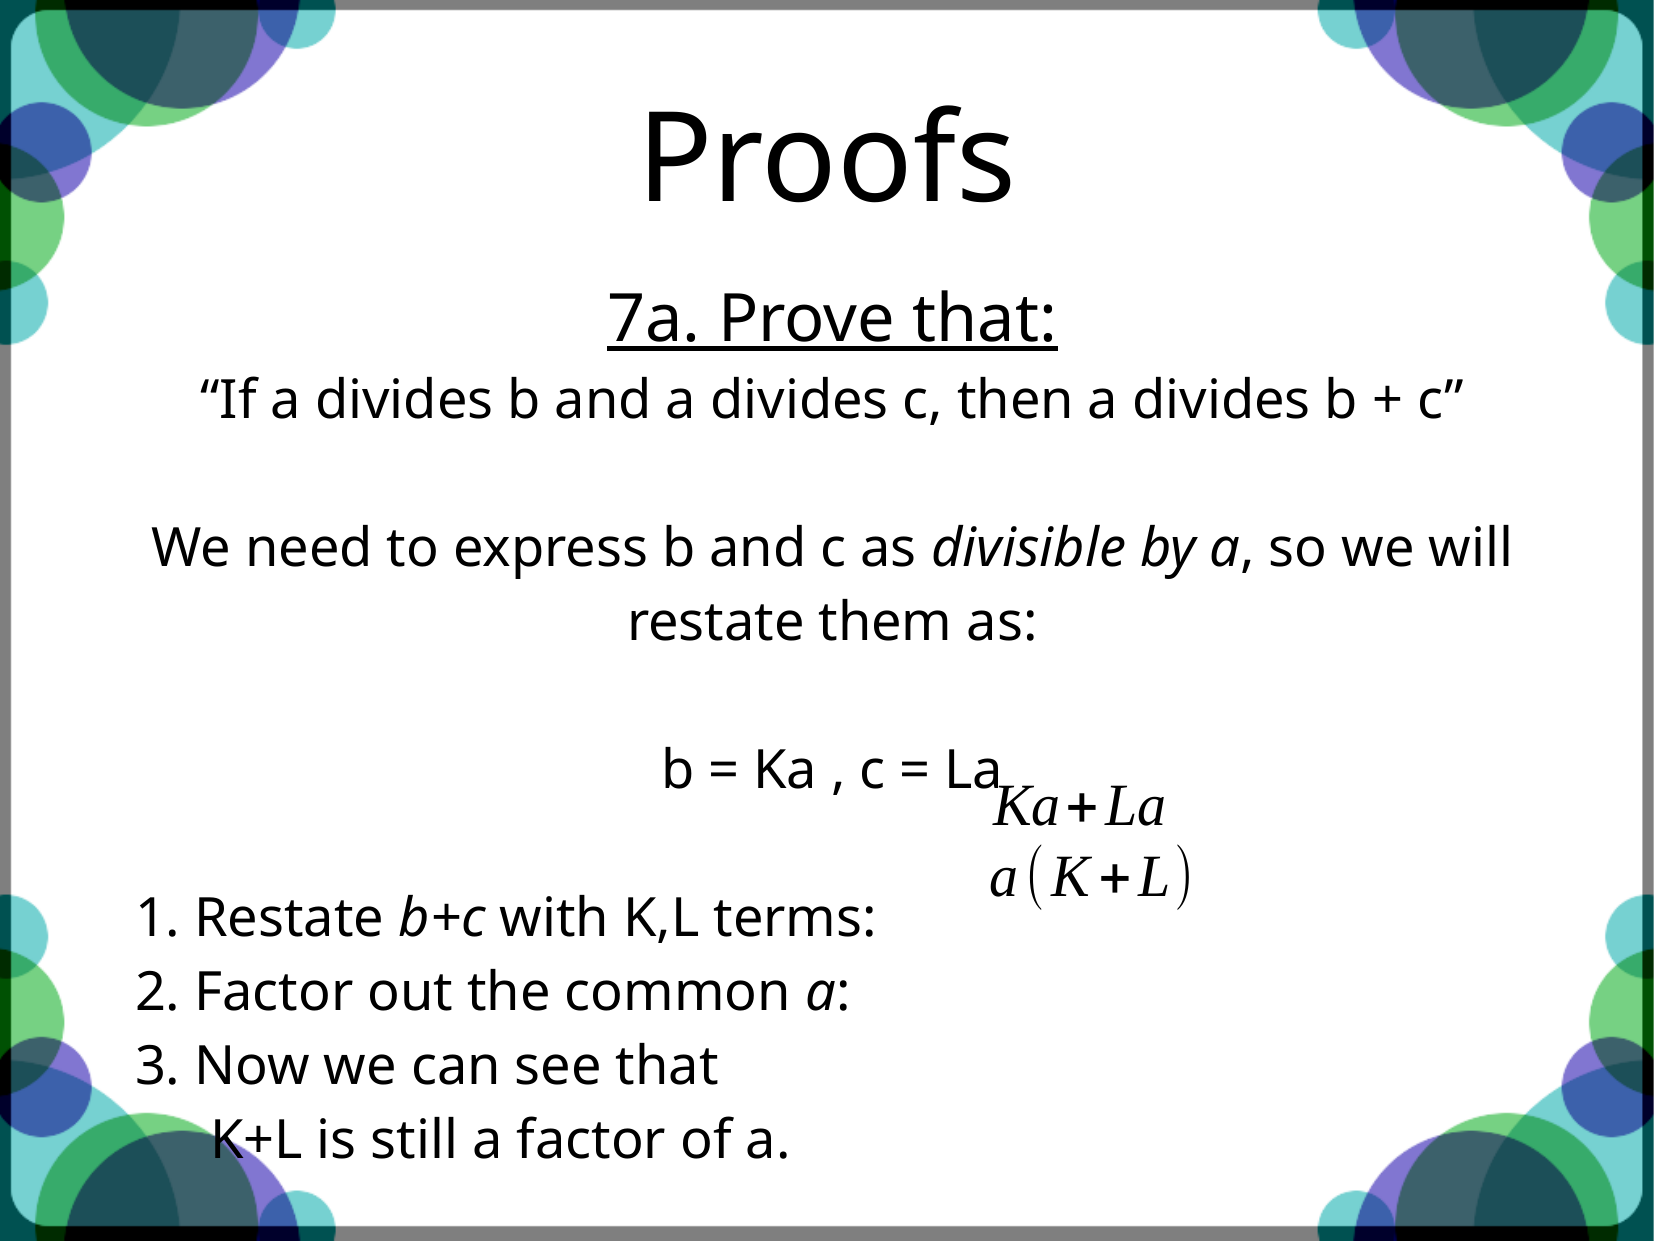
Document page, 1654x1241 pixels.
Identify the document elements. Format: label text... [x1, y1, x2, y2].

text_box 7a. Prove that: “If a divides b and a divides c, then a divides b + c” We need to express b and c as divisible by a, so we will restate them as: b = Ka , c = La 1. Restate b+c with K,L terms: 2. Factor out the common a: 3. Now we can see that K+L is still a factor of a. [135, 270, 1531, 1093]
chart [975, 773, 1208, 913]
title Proofs [82, 49, 1571, 257]
picture [0, 0, 1654, 1241]
